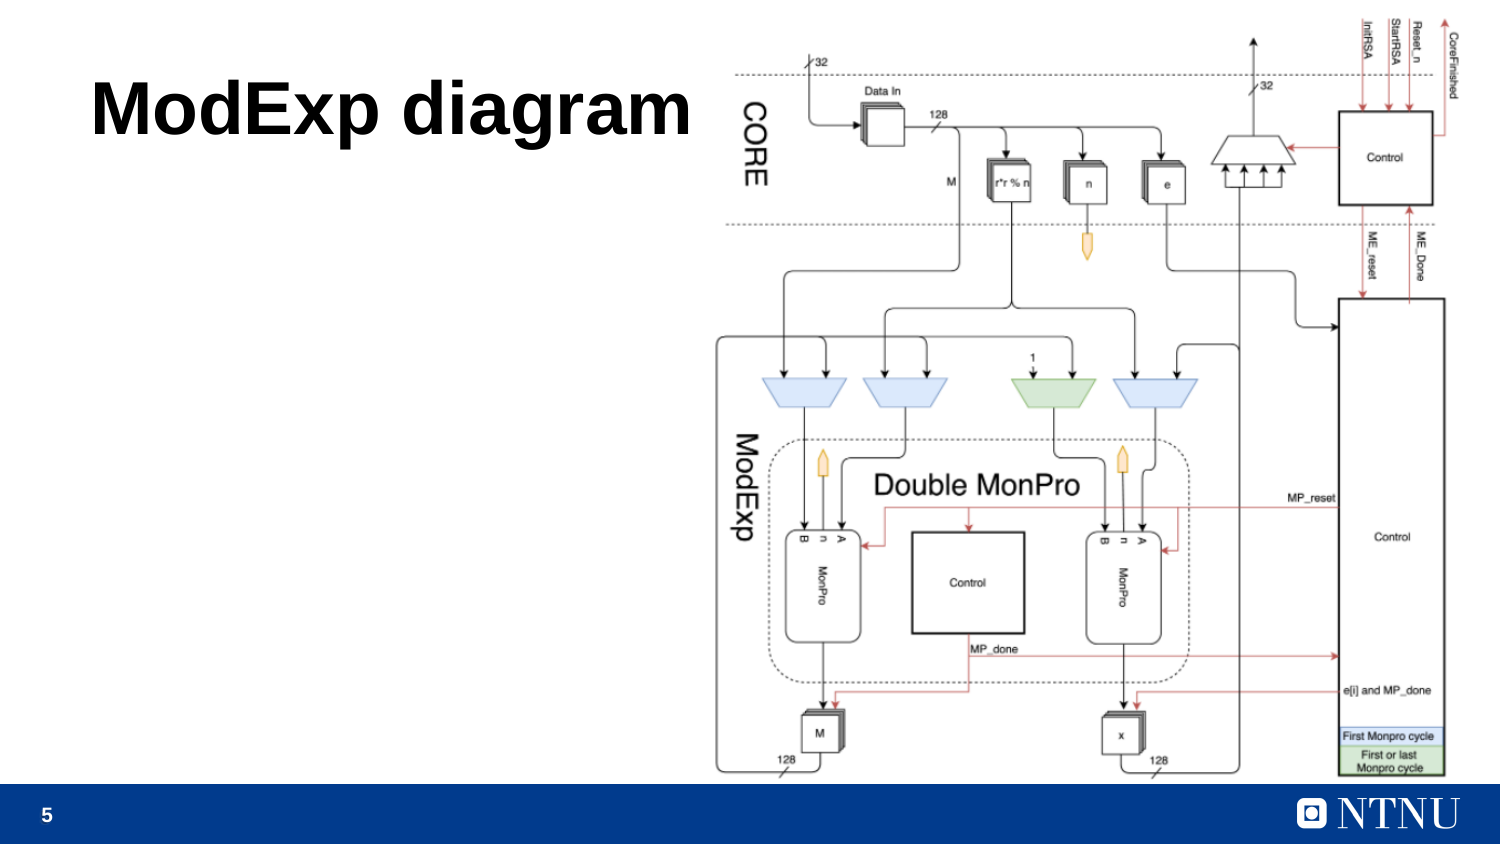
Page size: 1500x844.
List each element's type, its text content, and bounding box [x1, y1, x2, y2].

title ModExp diagram [75, 33, 712, 175]
picture [712, 16, 1462, 780]
